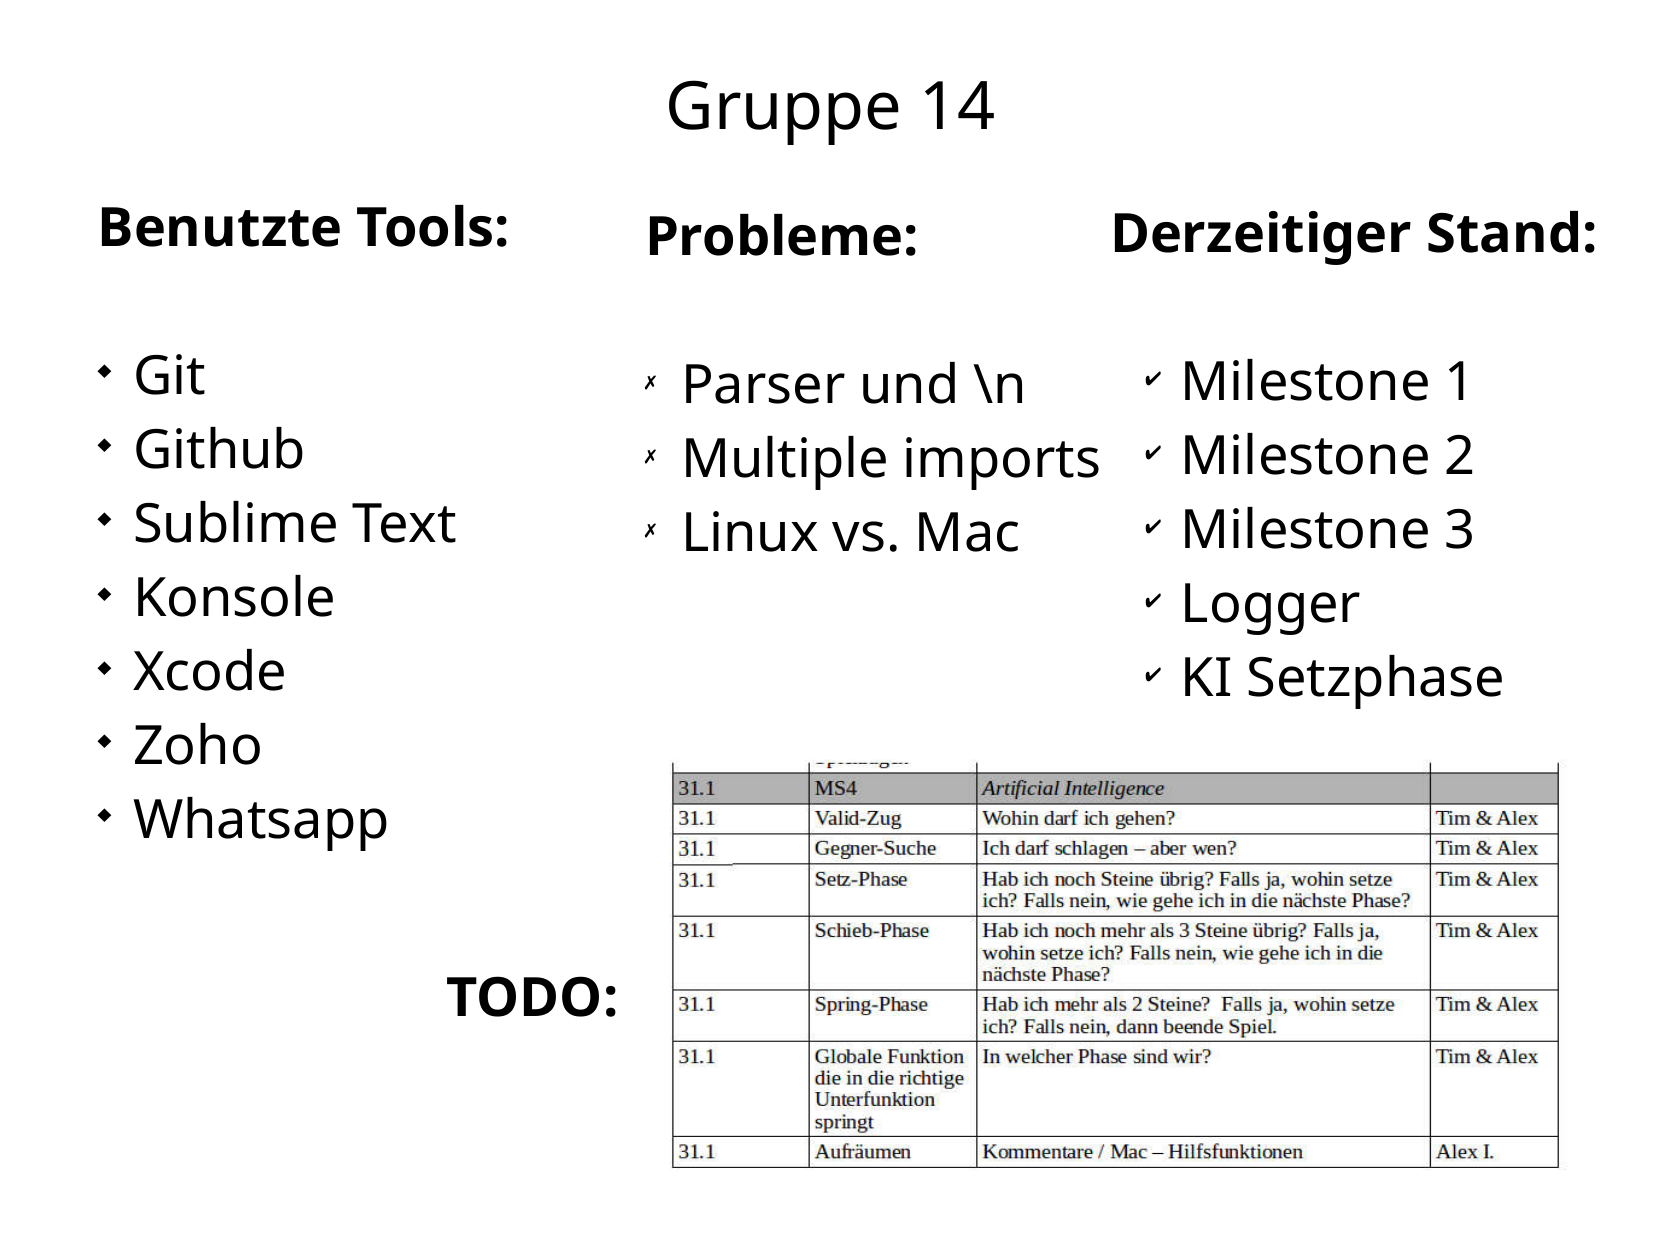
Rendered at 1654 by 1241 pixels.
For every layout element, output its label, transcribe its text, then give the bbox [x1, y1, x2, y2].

text_box Probleme: Parser und \n Multiple imports Linux vs. Mac [645, 195, 1133, 571]
picture [641, 734, 1606, 1216]
text_box Benutzte Tools: Git Github Sublime Text Konsole Xcode Zoho Whatsapp [97, 217, 556, 826]
title Gruppe 14 [86, 0, 1576, 208]
text_box TODO: [435, 926, 631, 1066]
subtitle Derzeitiger Stand: Milestone 1 Milestone 2 Milestone 3 Logger KI Setzphase [1110, 217, 1636, 691]
